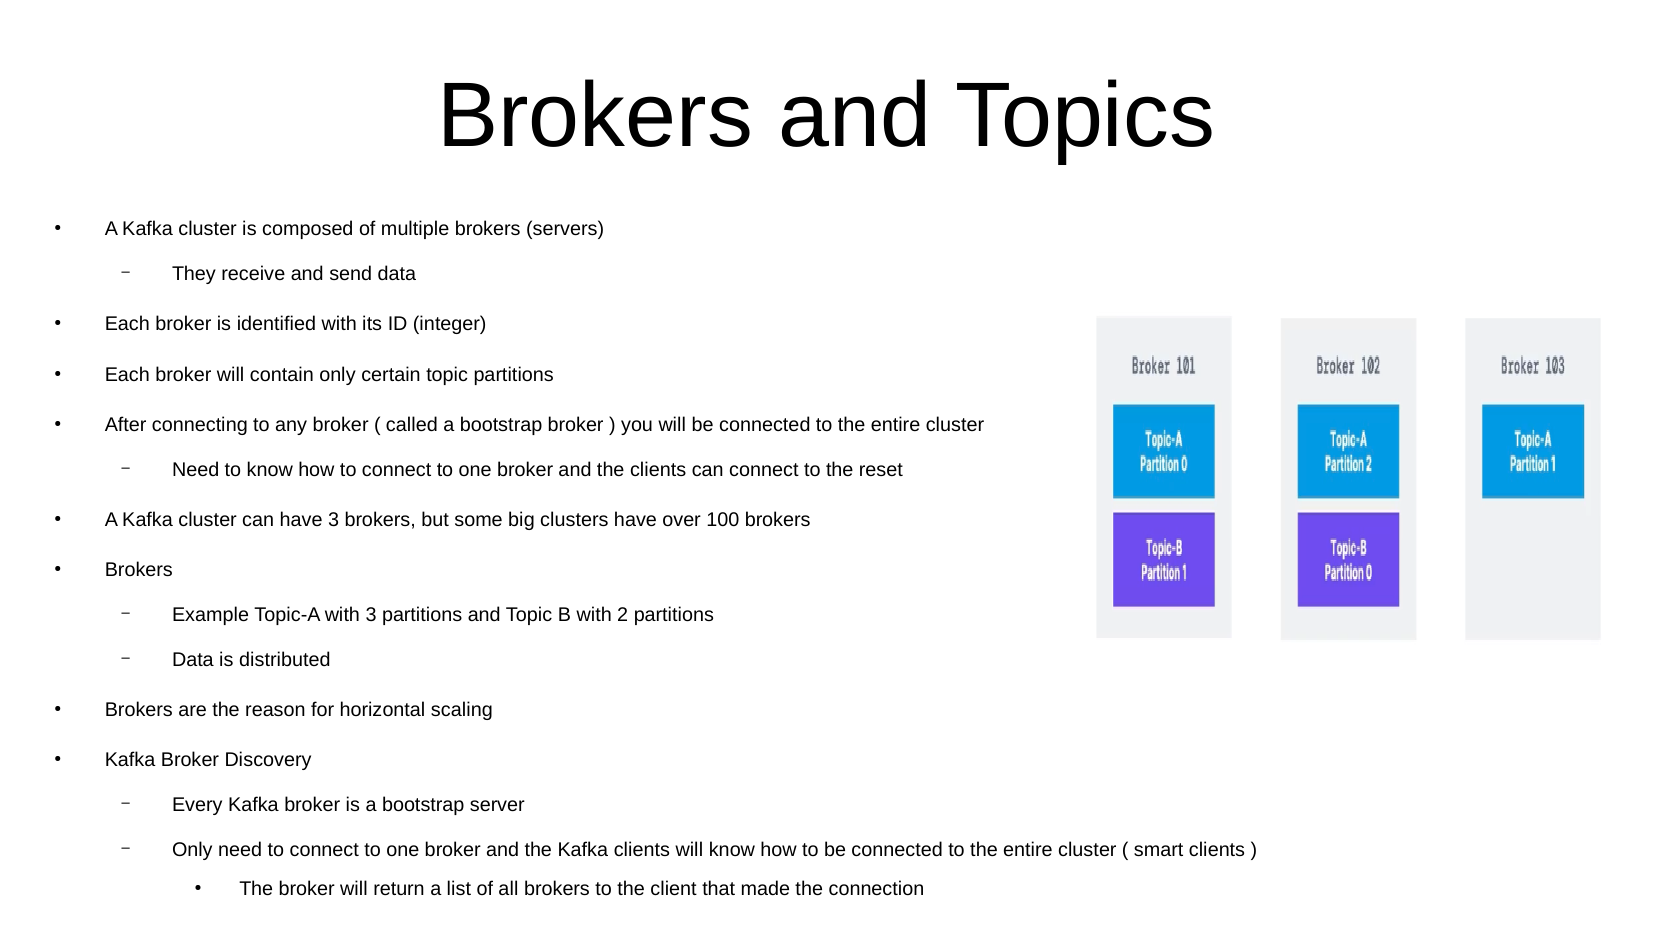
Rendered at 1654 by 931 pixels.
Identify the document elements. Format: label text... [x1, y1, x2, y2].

list A Kafka cluster is composed of multiple brokers (servers) They receive and send data Each broker is identified with its ID (integer) Each broker will contain only certain topic partitions After connecting to any broker ( called a bootstrap broker ) you will be connected to the entire cluster Need to know how to connect to one broker and the clients can connect to the reset A Kafka cluster can have 3 brokers, but some big clusters have over 100 brokers Brokers Example Topic-A with 3 partitions and Topic B with 2 partitions Data is distributed Brokers are the reason for horizontal scaling Kafka Broker Discovery Every Kafka broker is a bootstrap server Only need to connect to one broker and the Kafka clients will know how to be connected to the entire cluster ( smart clients ) The broker will return a list of all brokers to the client that made the connection [37, 217, 1571, 901]
picture [1087, 273, 1613, 653]
title Brokers and Topics [82, 37, 1571, 193]
